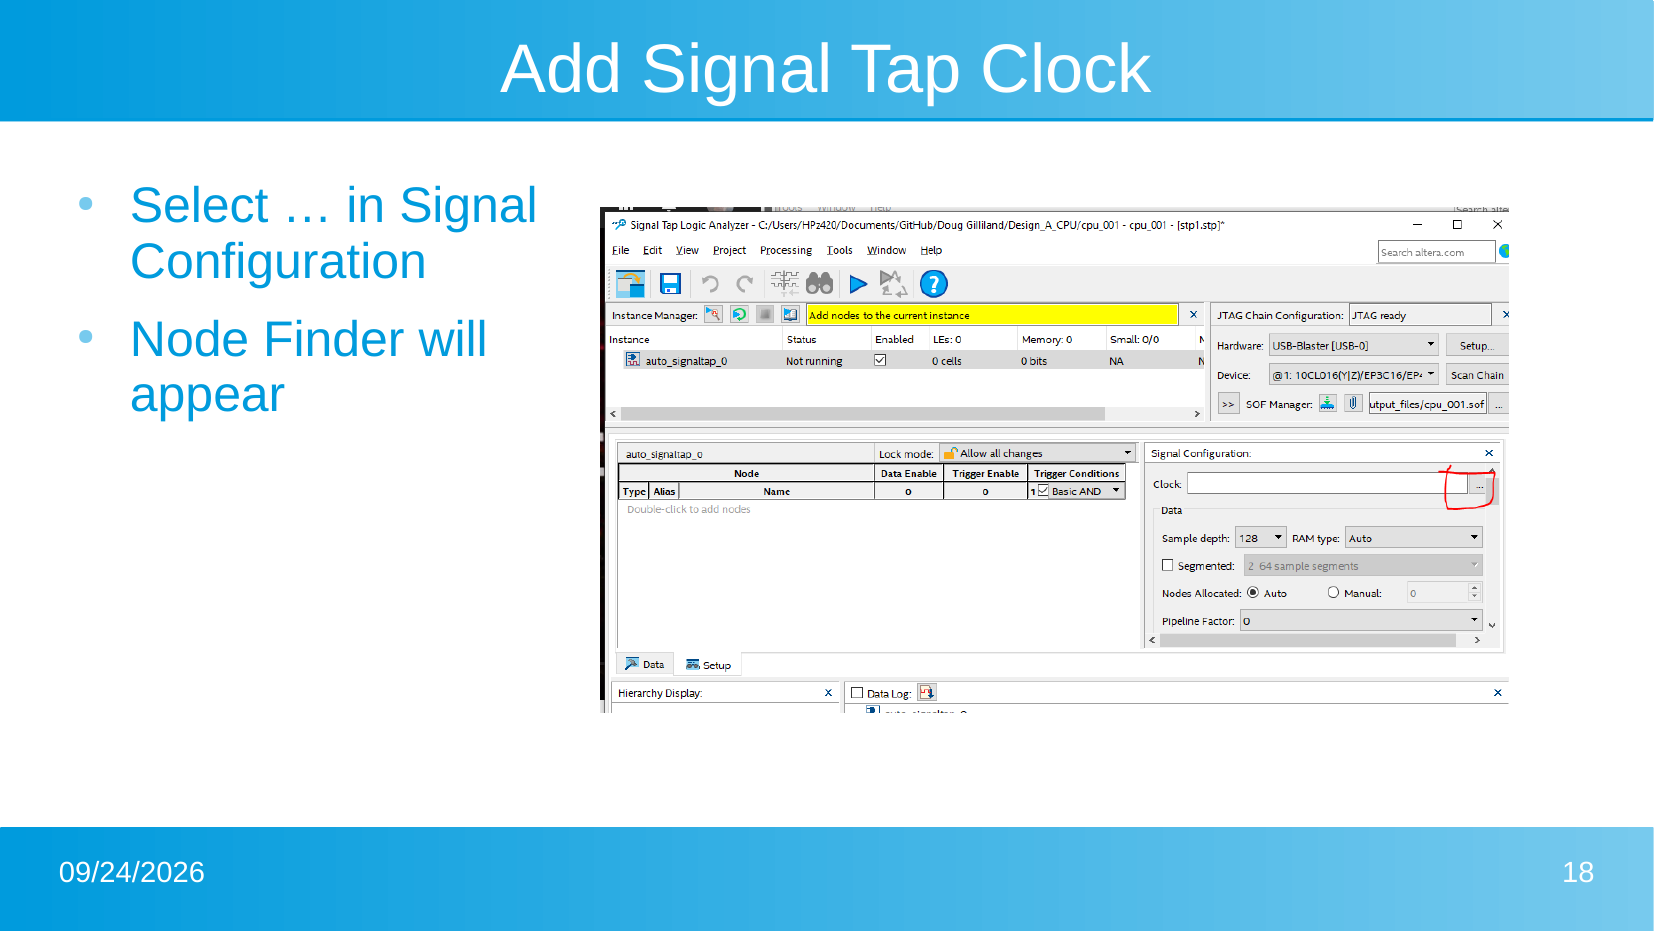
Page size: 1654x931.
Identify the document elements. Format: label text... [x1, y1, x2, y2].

picture [600, 207, 1509, 713]
title Add Signal Tap Clock [59, 29, 1595, 108]
list Select … in Signal Configuration Node Finder will appear [59, 177, 563, 768]
